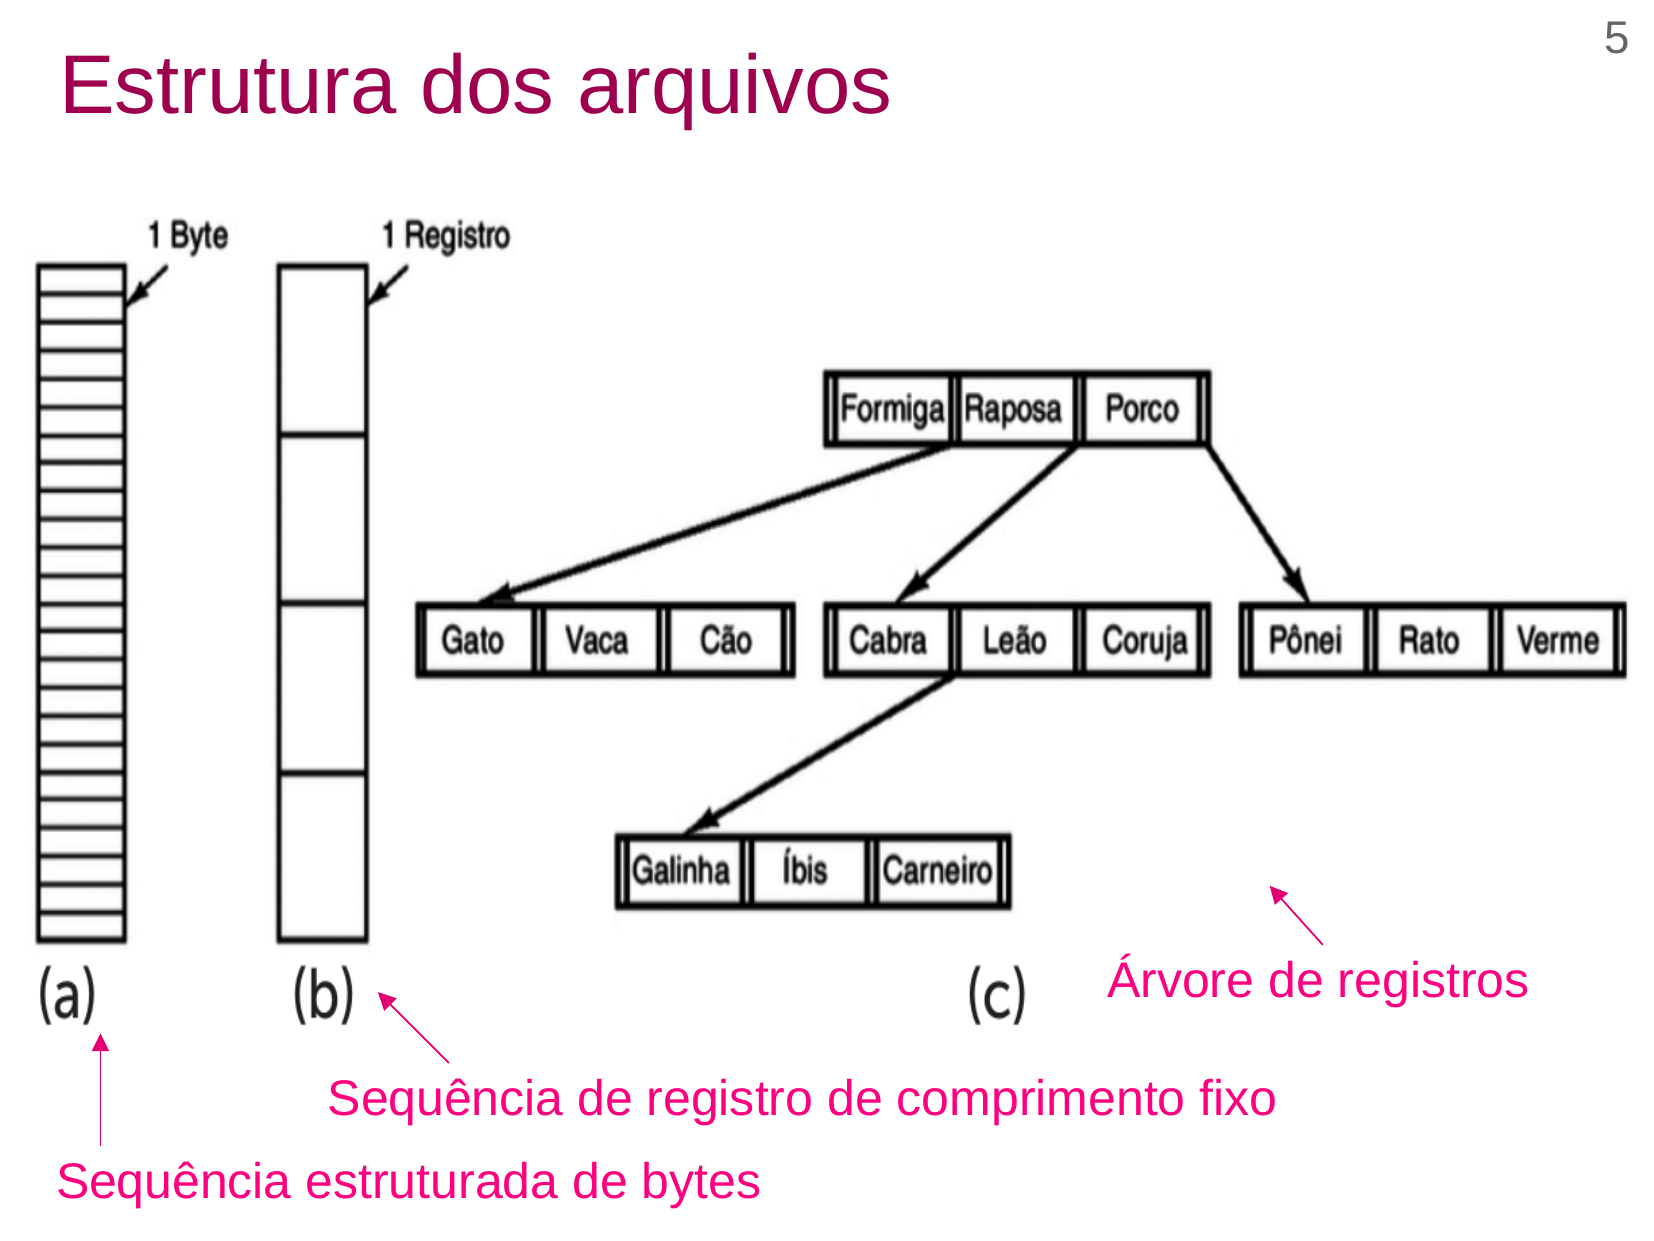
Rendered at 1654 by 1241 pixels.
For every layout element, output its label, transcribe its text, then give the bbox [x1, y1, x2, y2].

text_box Sequência de registro de comprimento fixo [312, 1062, 1293, 1134]
text_box Árvore de registros [1092, 944, 1595, 1024]
title Estrutura dos arquivos [59, 29, 1595, 148]
text_box Sequência estruturada de bytes [41, 1145, 845, 1217]
picture [23, 217, 1631, 1034]
